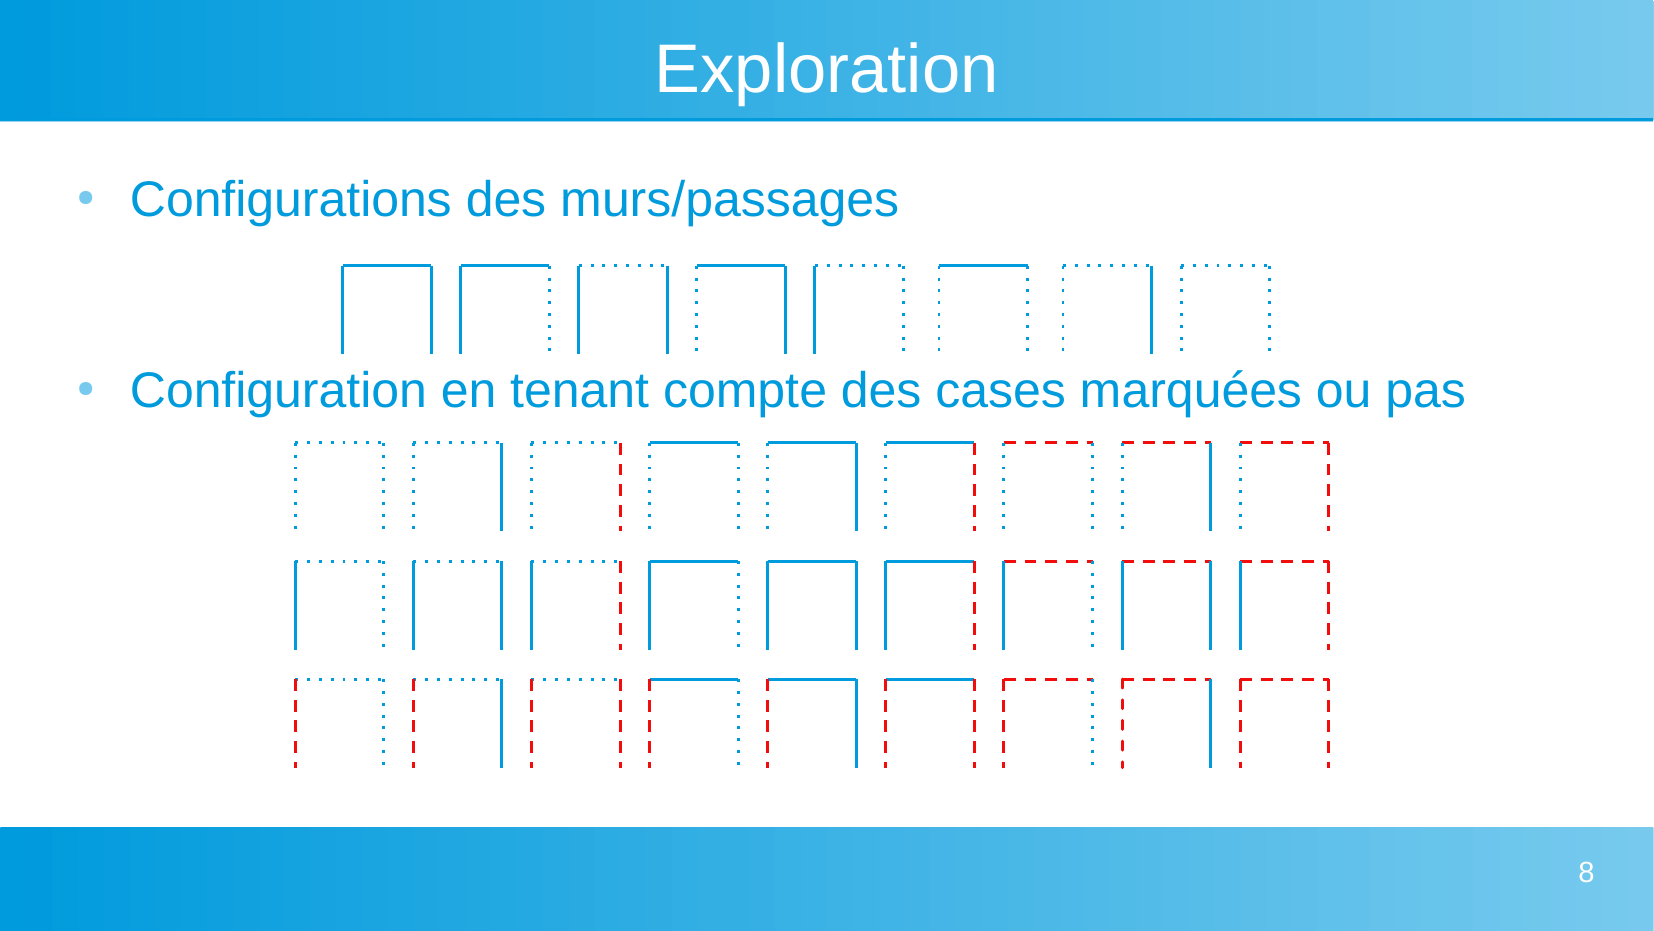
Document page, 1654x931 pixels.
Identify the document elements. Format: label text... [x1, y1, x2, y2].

title Exploration [59, 29, 1595, 108]
list Configurations des murs/passages Configuration en tenant compte des cases marquées ou pas [59, 171, 1595, 408]
